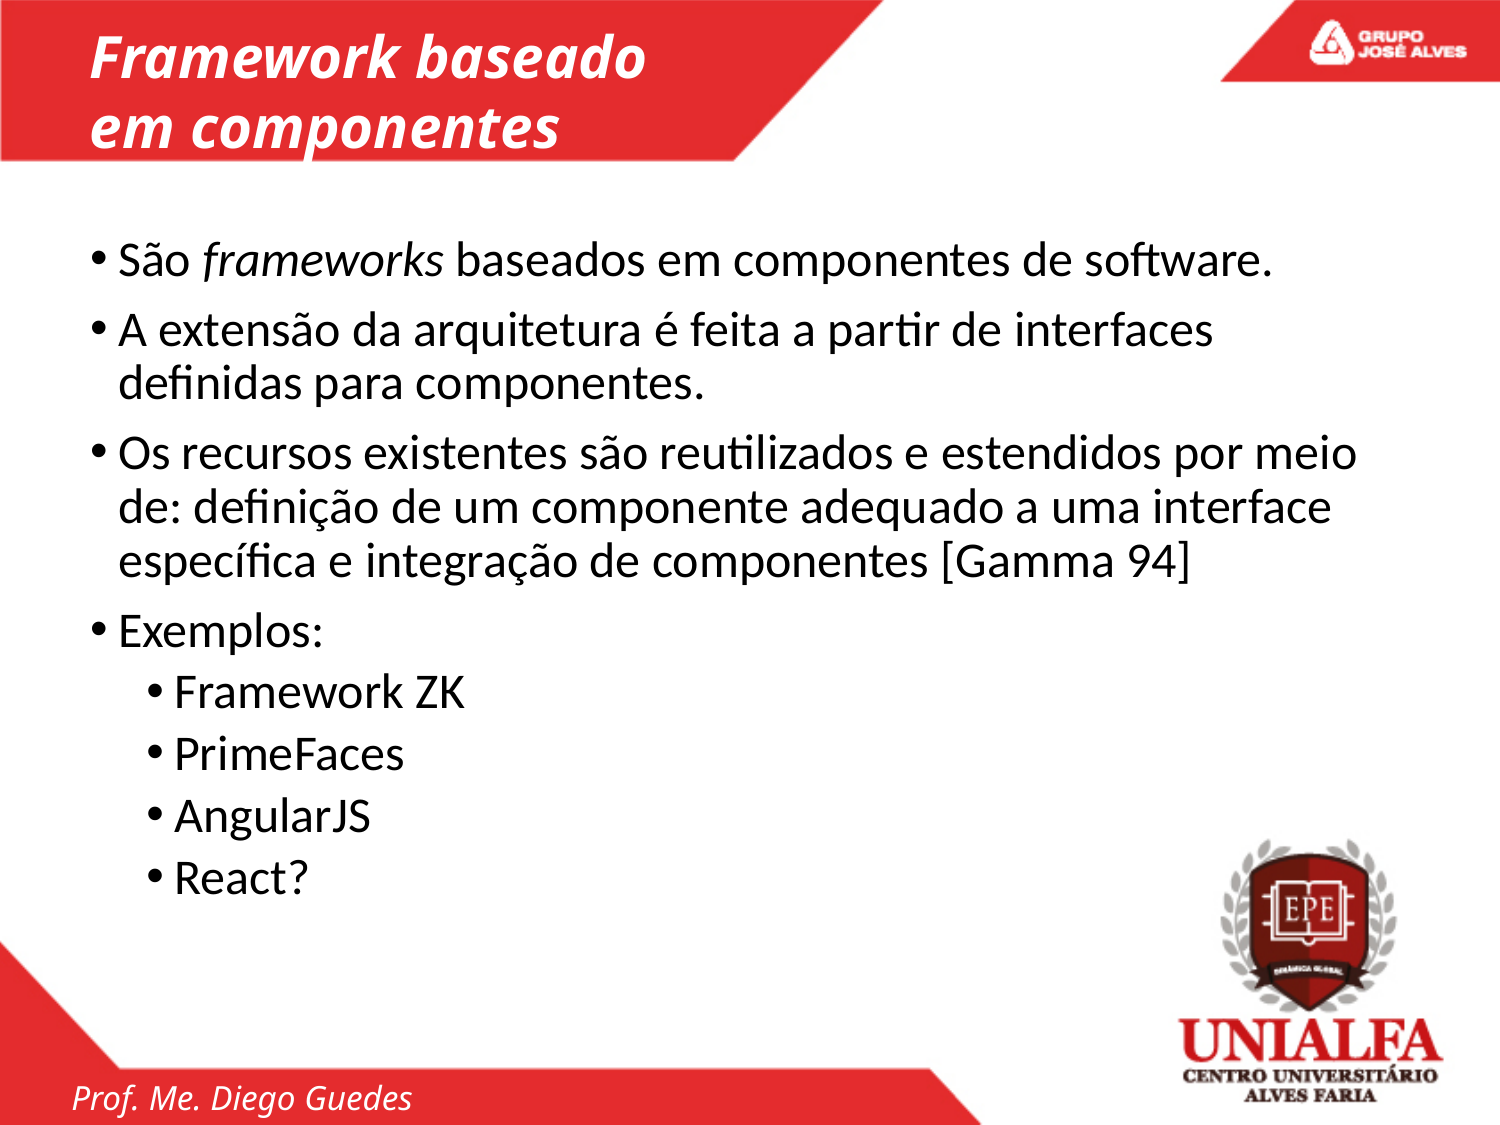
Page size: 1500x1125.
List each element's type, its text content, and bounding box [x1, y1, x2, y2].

list São frameworks baseados em componentes de software. A extensão da arquitetura é feita a partir de interfaces definidas para componentes. Os recursos existentes são reutilizados e estendidos por meio de: definição de um componente adequado a uma interface específica e integração de componentes [Gamma 94] Exemplos: Framework ZK PrimeFaces AngularJS React? [75, 225, 1425, 933]
text_box Prof. Me. Diego Guedes [56, 1070, 711, 1125]
text_box Framework baseado em componentes [75, 12, 740, 168]
picture [0, 0, 1500, 1125]
